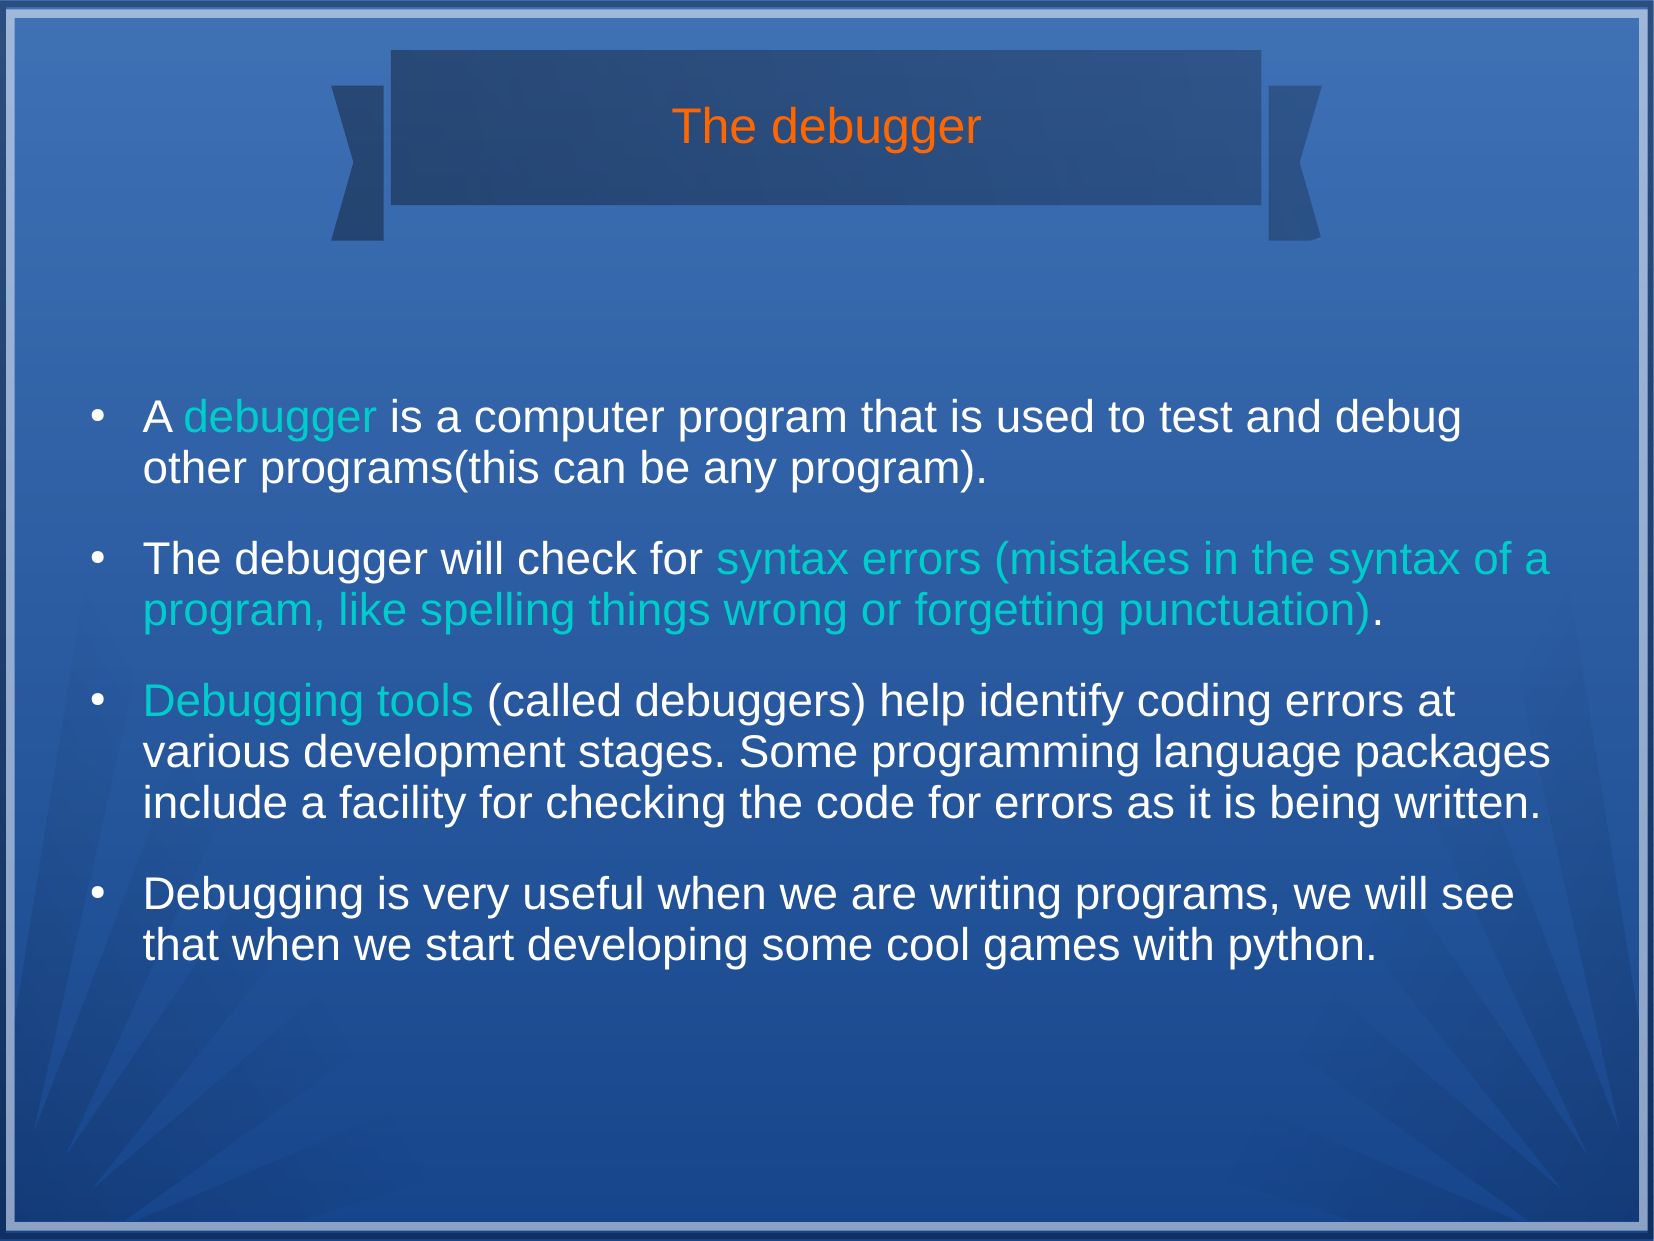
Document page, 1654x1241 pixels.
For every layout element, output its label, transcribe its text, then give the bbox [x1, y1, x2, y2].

list A debugger is a computer program that is used to test and debug other programs(this can be any program). The debugger will check for syntax errors (mistakes in the syntax of a program, like spelling things wrong or forgetting punctuation). Debugging tools (called debuggers) help identify coding errors at various development stages. Some programming language packages include a facility for checking the code for errors as it is being written. Debugging is very useful when we are writing programs, we will see that when we start developing some cool games with python. [71, 390, 1561, 1241]
title The debugger [389, 47, 1264, 205]
